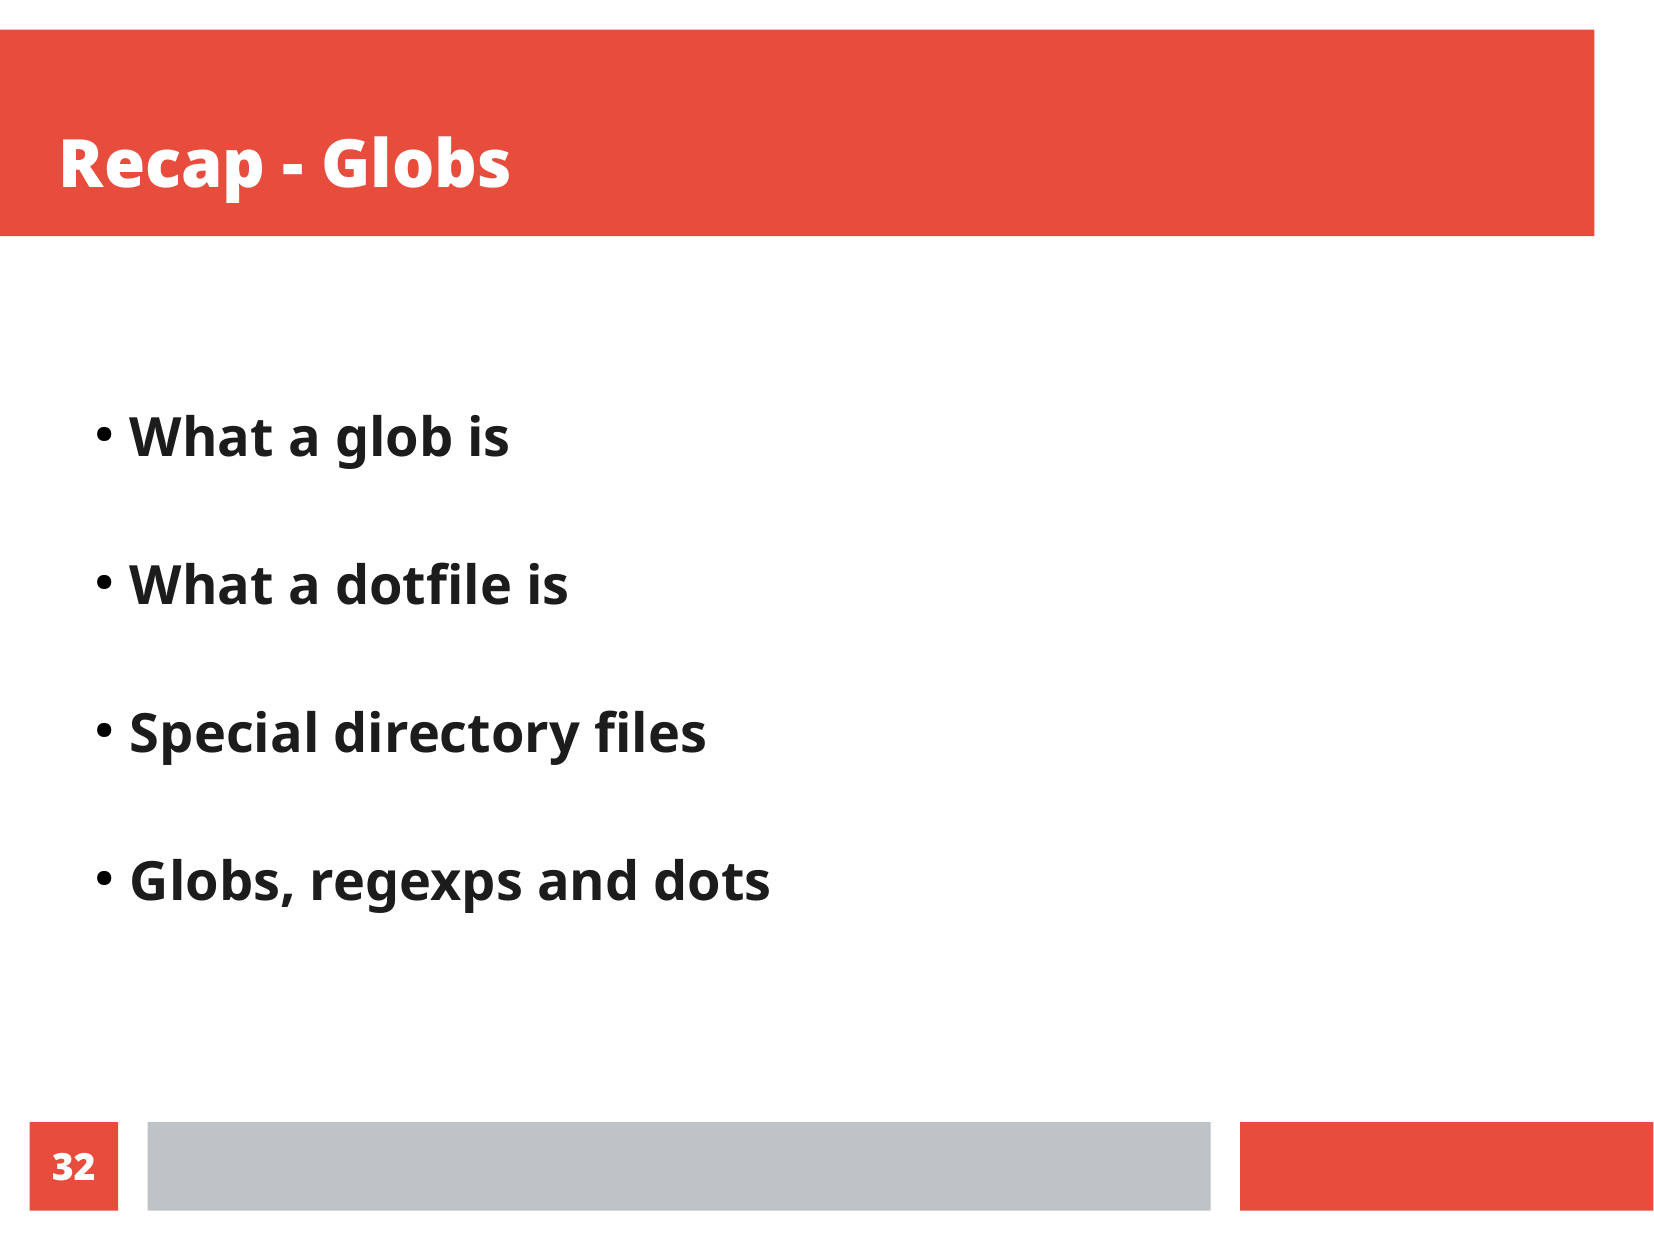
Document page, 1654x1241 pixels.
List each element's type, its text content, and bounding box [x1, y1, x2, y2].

title Recap - Globs [59, 59, 1595, 207]
subtitle What a glob is What a dotfile is Special directory files Globs, regexps and dots [59, 324, 1565, 1093]
